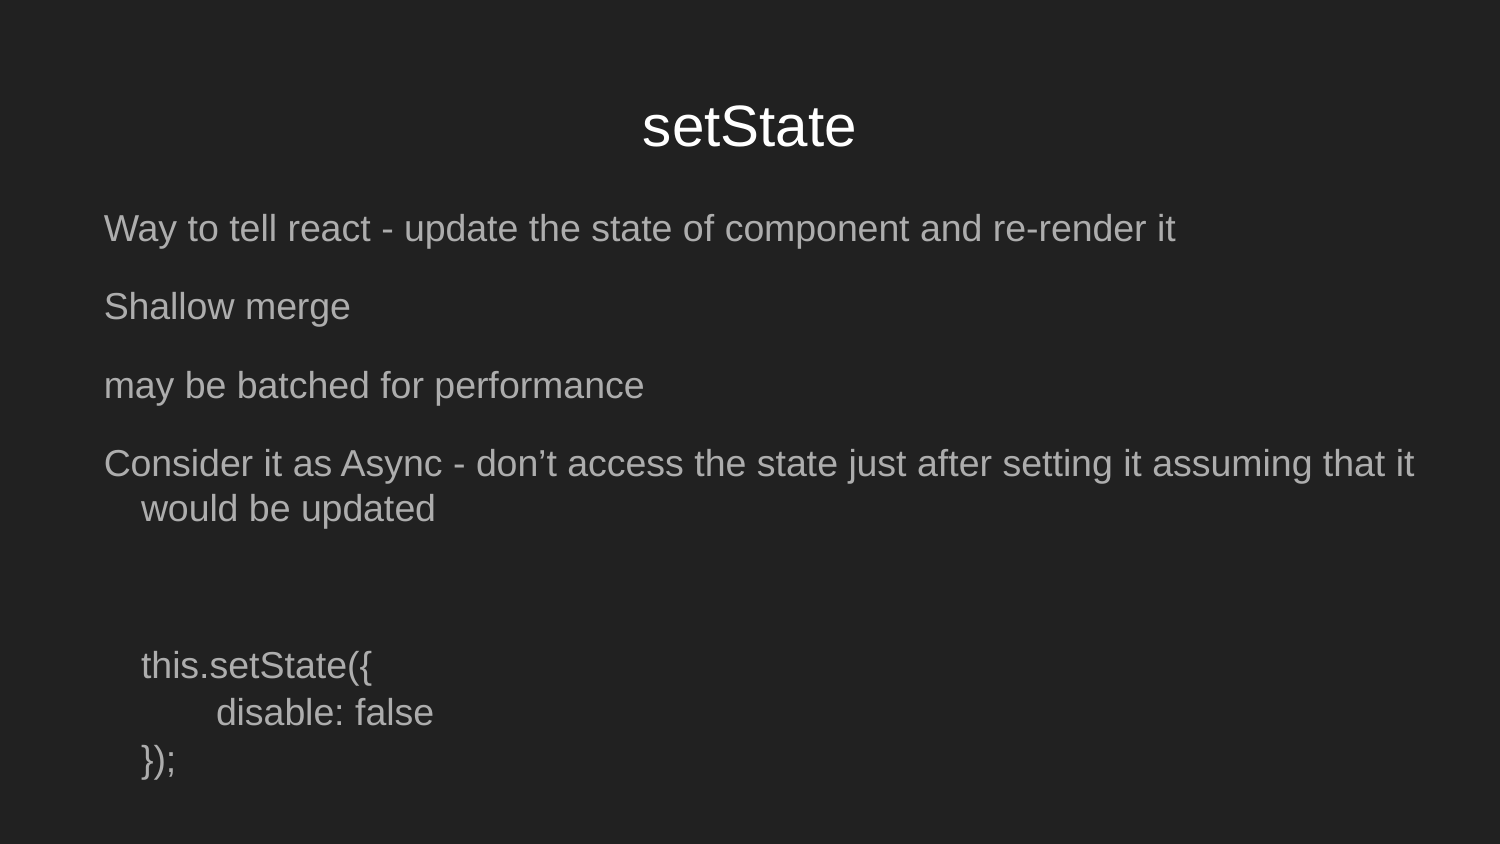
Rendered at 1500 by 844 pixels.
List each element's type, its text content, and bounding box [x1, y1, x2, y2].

title setState [51, 72, 1449, 167]
list Way to tell react - update the state of component and re-render it Shallow merge may be batched for performance Consider it as Async - don’t access the state just after setting it assuming that it would be updated this.setState({ disable: false }); [51, 189, 1449, 750]
